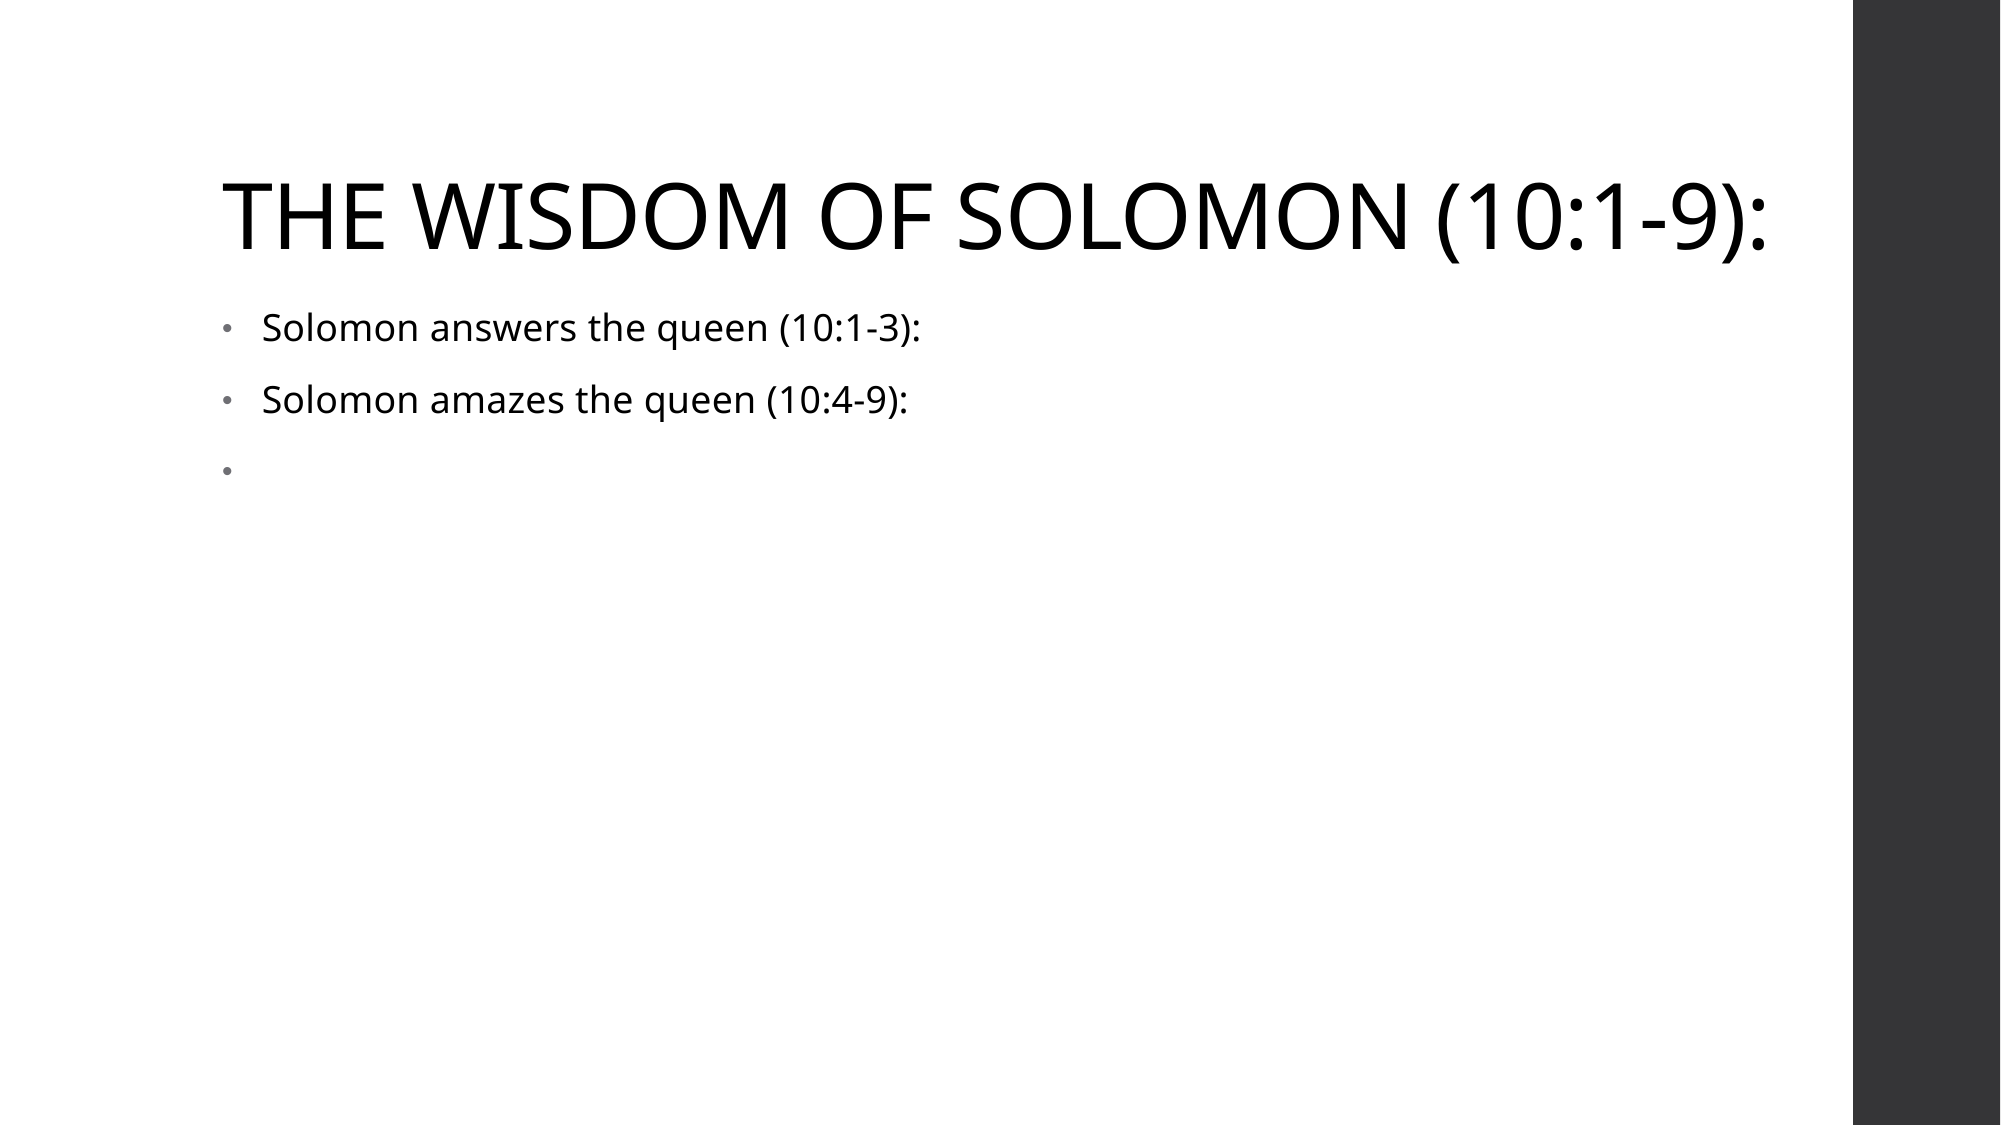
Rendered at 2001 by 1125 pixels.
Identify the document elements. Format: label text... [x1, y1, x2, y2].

title THE WISDOM OF SOLOMON (10:1-9): [206, 60, 1797, 278]
list Solomon answers the queen (10:1-3): Solomon amazes the queen (10:4-9): [206, 299, 1617, 1014]
